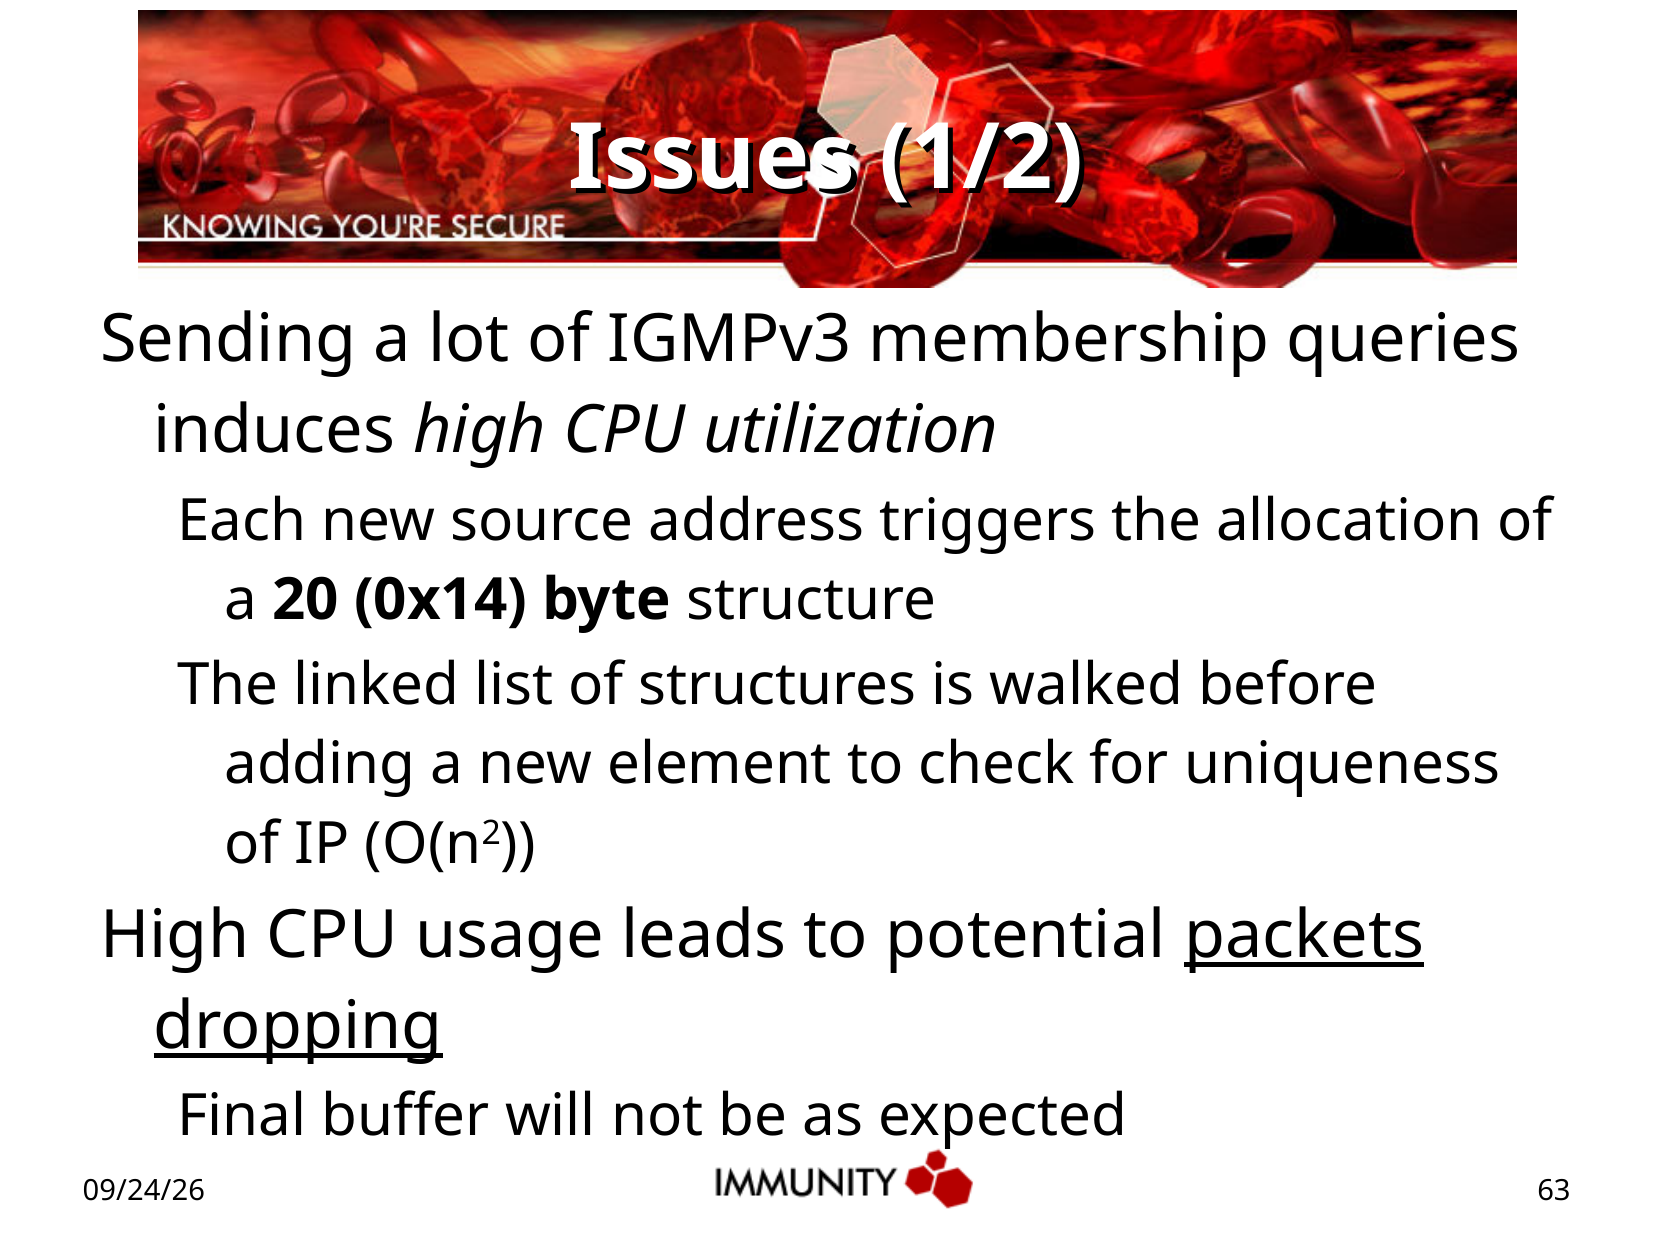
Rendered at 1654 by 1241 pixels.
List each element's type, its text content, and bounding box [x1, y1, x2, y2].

picture [138, 10, 1517, 56]
picture [138, 250, 1517, 288]
title Issues (1/2) [82, 56, 1571, 250]
picture [694, 1130, 984, 1235]
list Sending a lot of IGMPv3 membership queries induces high CPU utilization Each new source address triggers the allocation of a 20 (0x14) byte structure The linked list of structures is walked before adding a new element to check for uniqueness of IP (O(n2)) High CPU usage leads to potential packets dropping Final buffer will not be as expected [82, 290, 1571, 1094]
